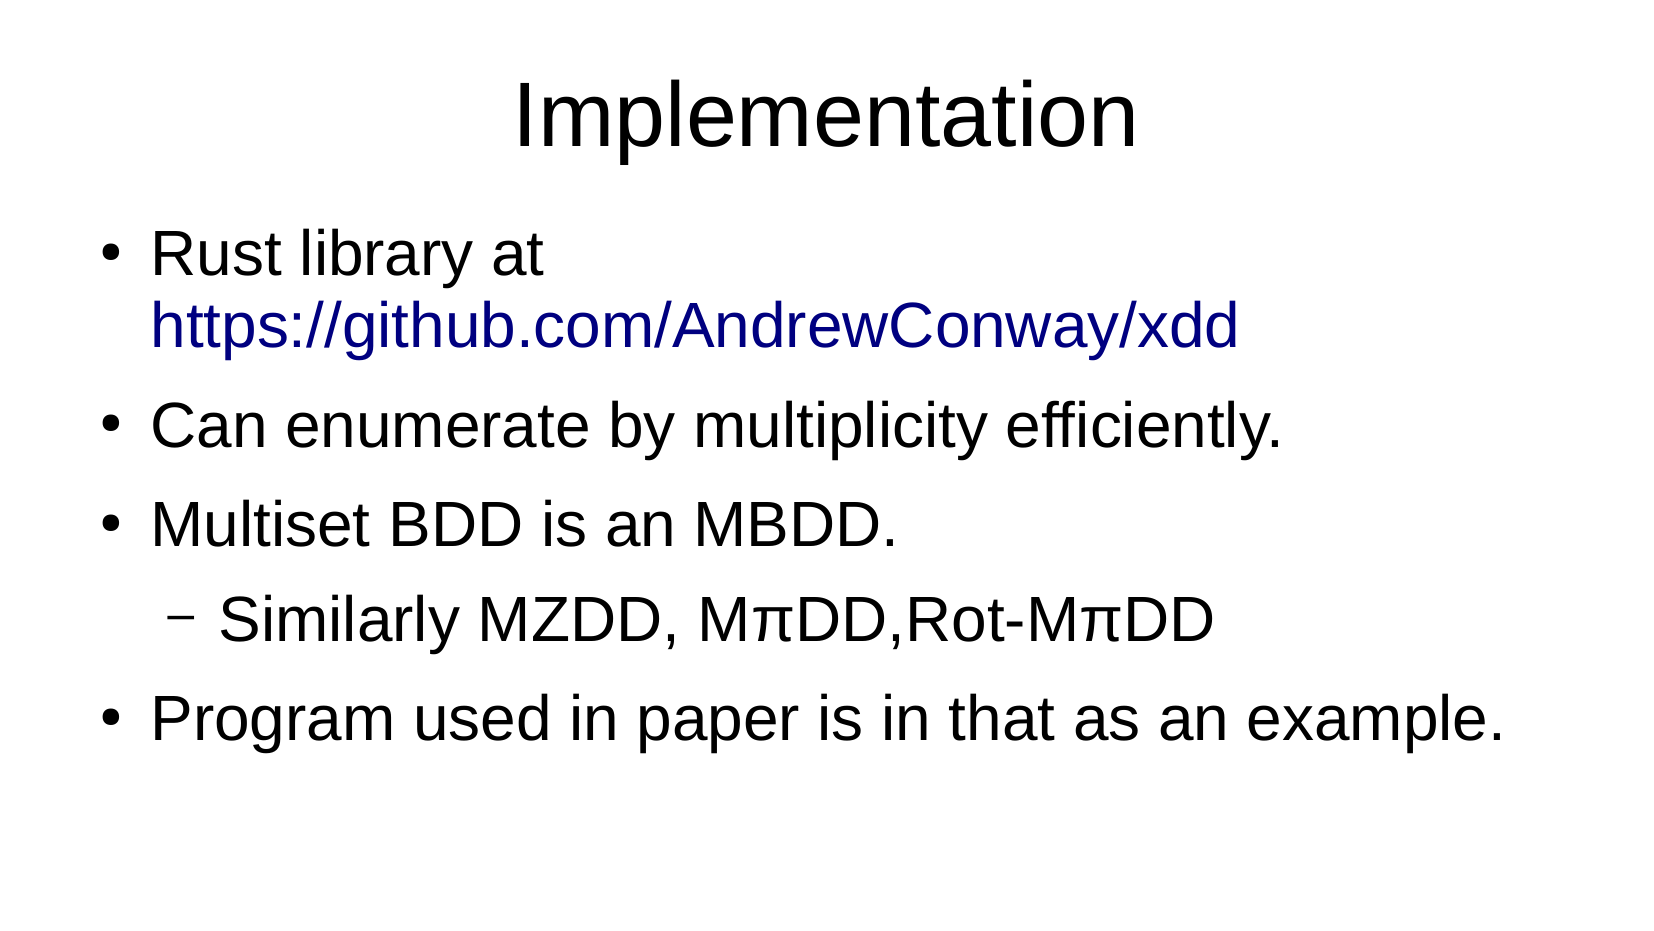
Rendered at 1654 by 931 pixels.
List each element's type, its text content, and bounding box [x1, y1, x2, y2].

list Rust library at https://github.com/AndrewConway/xdd Can enumerate by multiplicity efficiently. Multiset BDD is an MBDD. Similarly MZDD, MπDD,Rot-MπDD Program used in paper is in that as an example. [82, 217, 1571, 758]
title Implementation [82, 37, 1571, 193]
